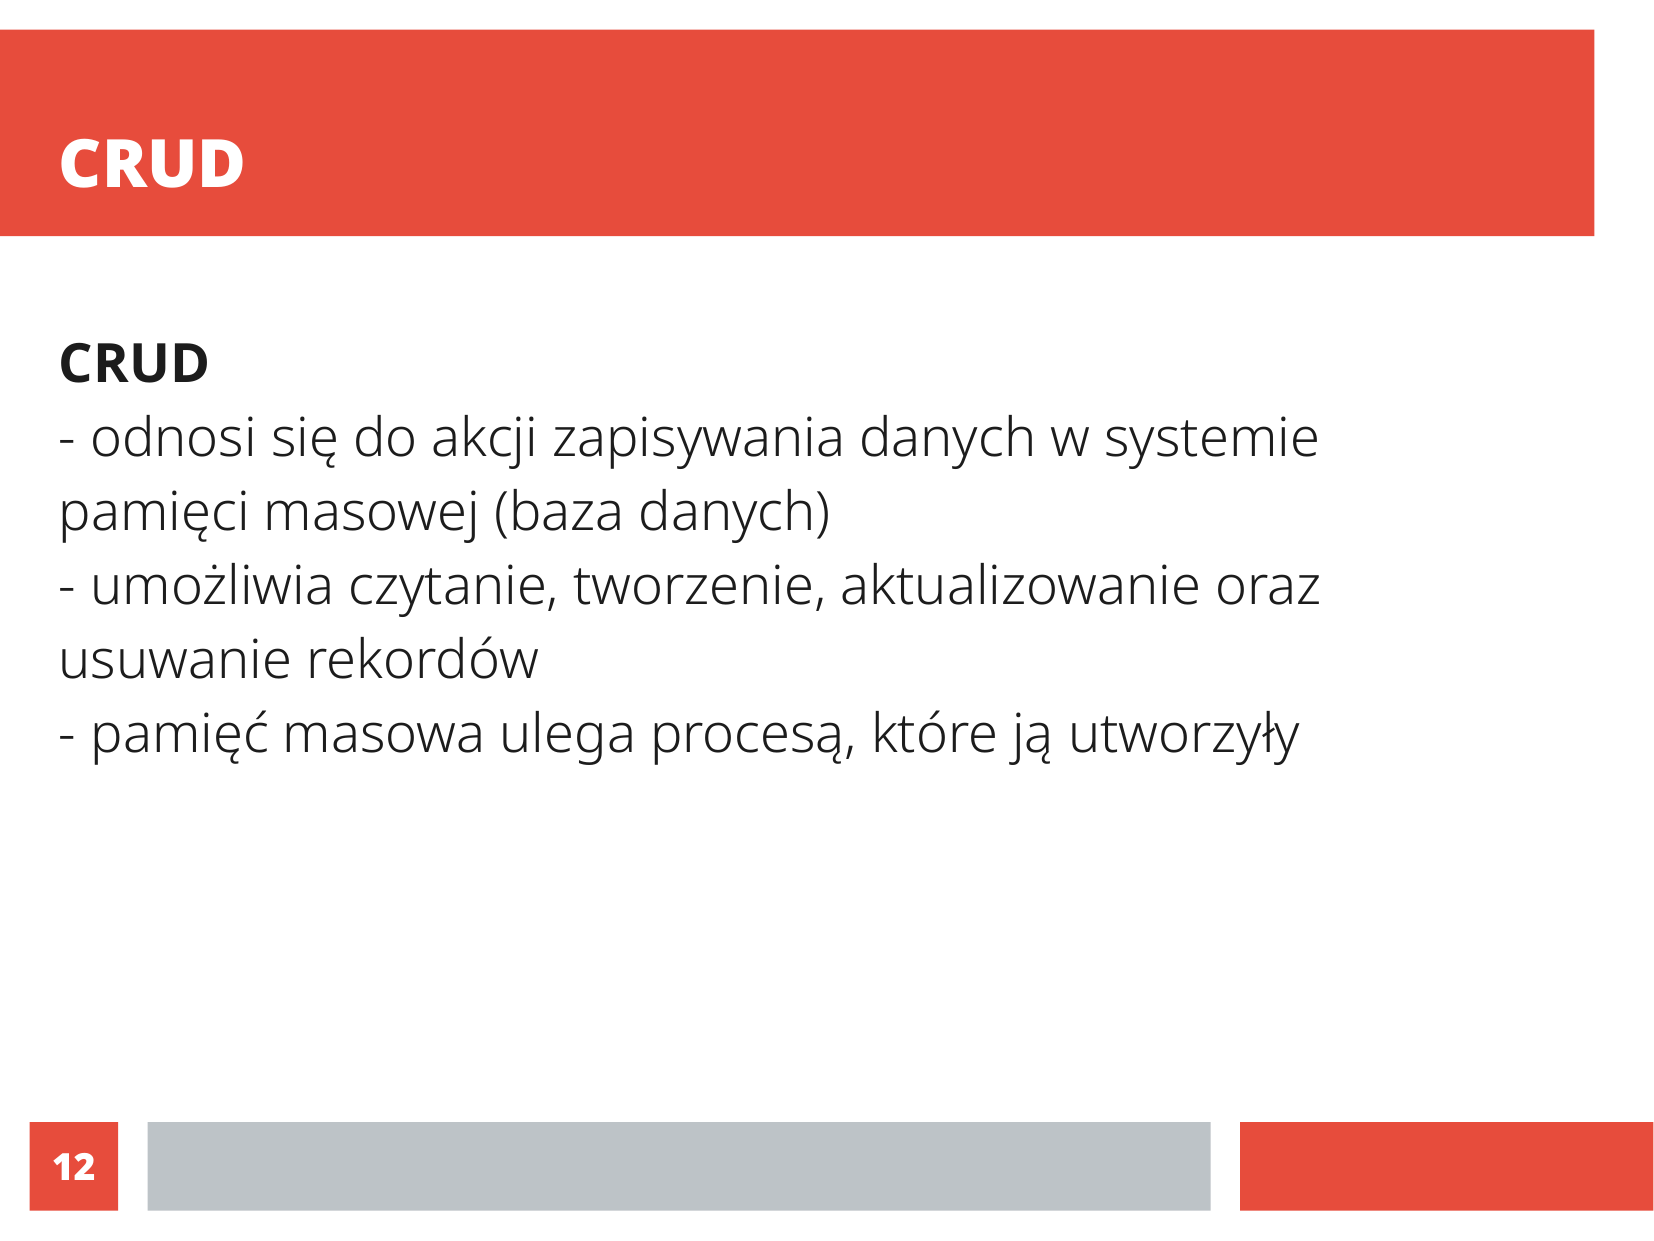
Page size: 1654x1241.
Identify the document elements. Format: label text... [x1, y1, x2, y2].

subtitle CRUD - odnosi się do akcji zapisywania danych w systemie pamięci masowej (baza danych) - umożliwia czytanie, tworzenie, aktualizowanie oraz usuwanie rekordów - pamięć masowa ulega procesą, które ją utworzyły [59, 324, 1565, 1093]
title CRUD [59, 59, 1595, 207]
